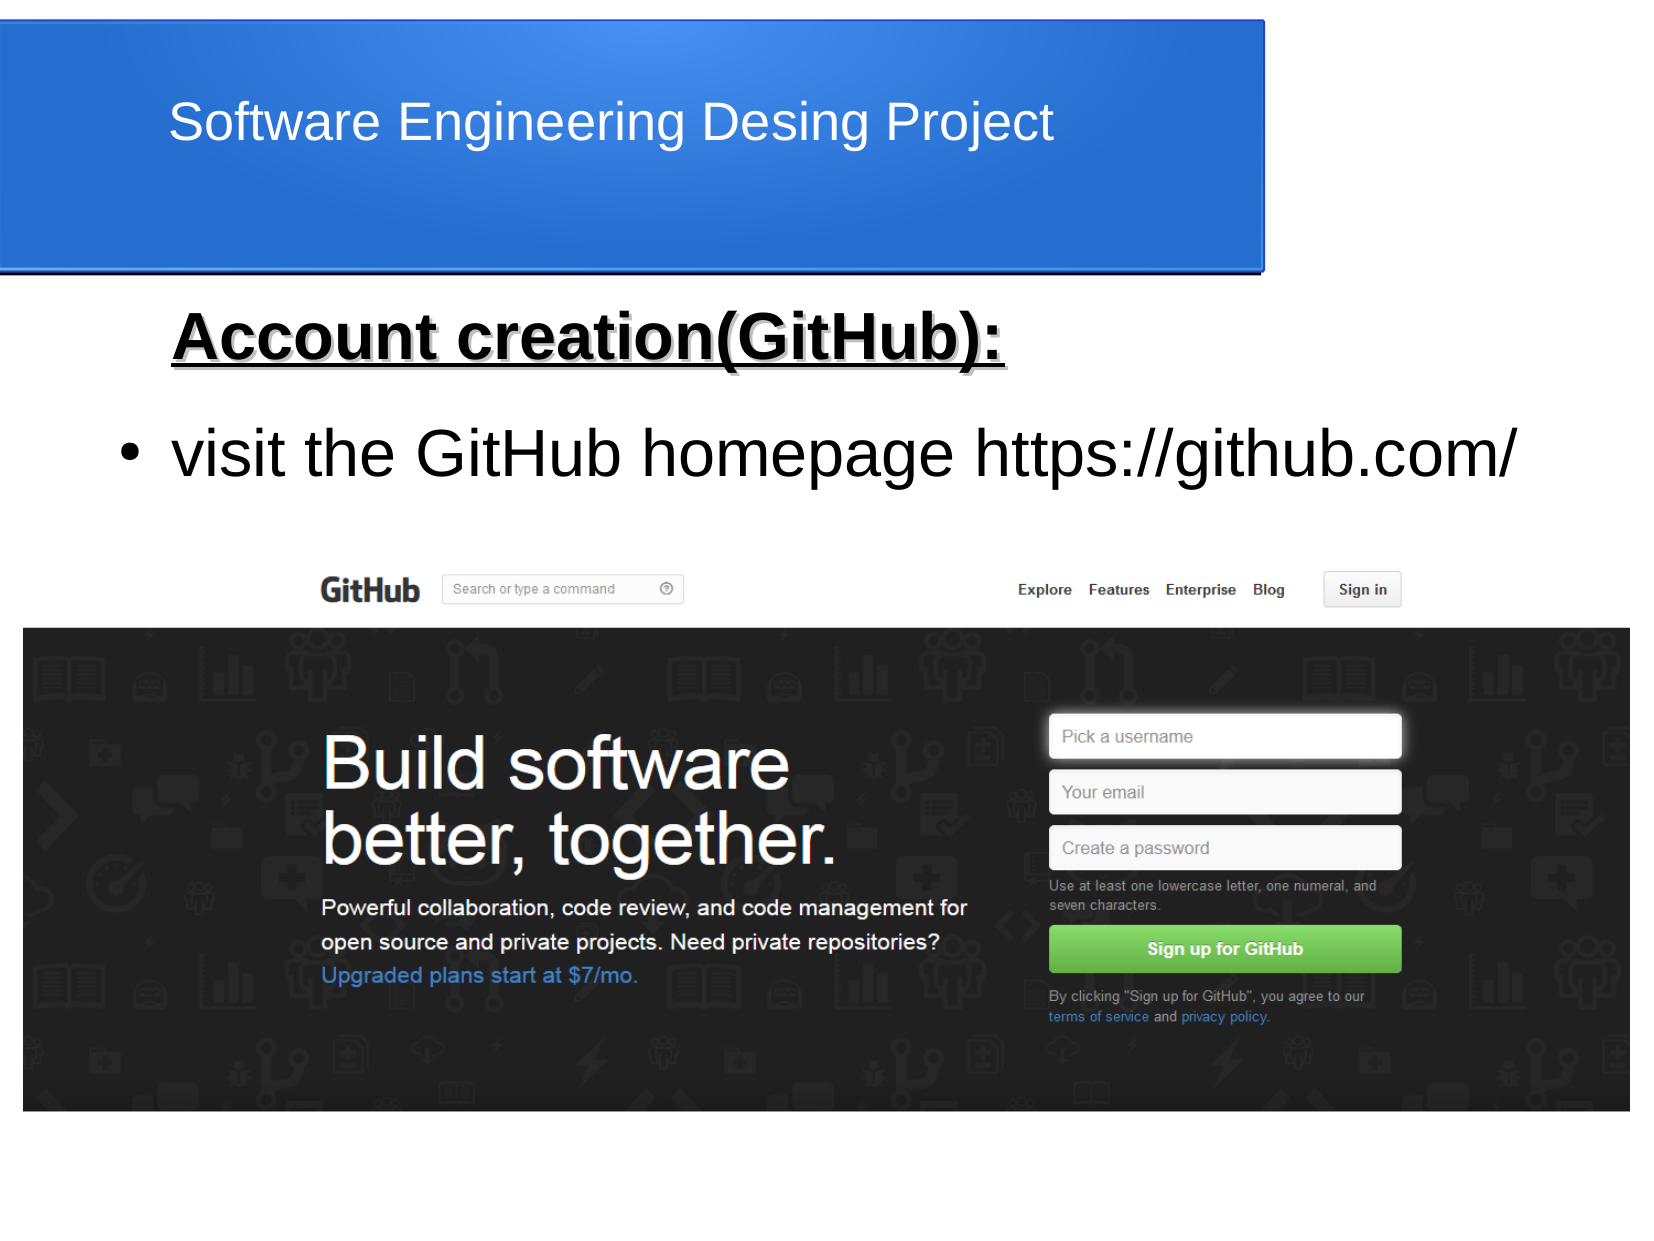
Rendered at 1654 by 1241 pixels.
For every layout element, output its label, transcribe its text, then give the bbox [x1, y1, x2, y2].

list Account creation(GitHub): visit the GitHub homepage https://github.com/ [82, 299, 1571, 555]
picture [23, 555, 1630, 1134]
text_box Software Engineering Desing Project [153, 83, 1071, 201]
